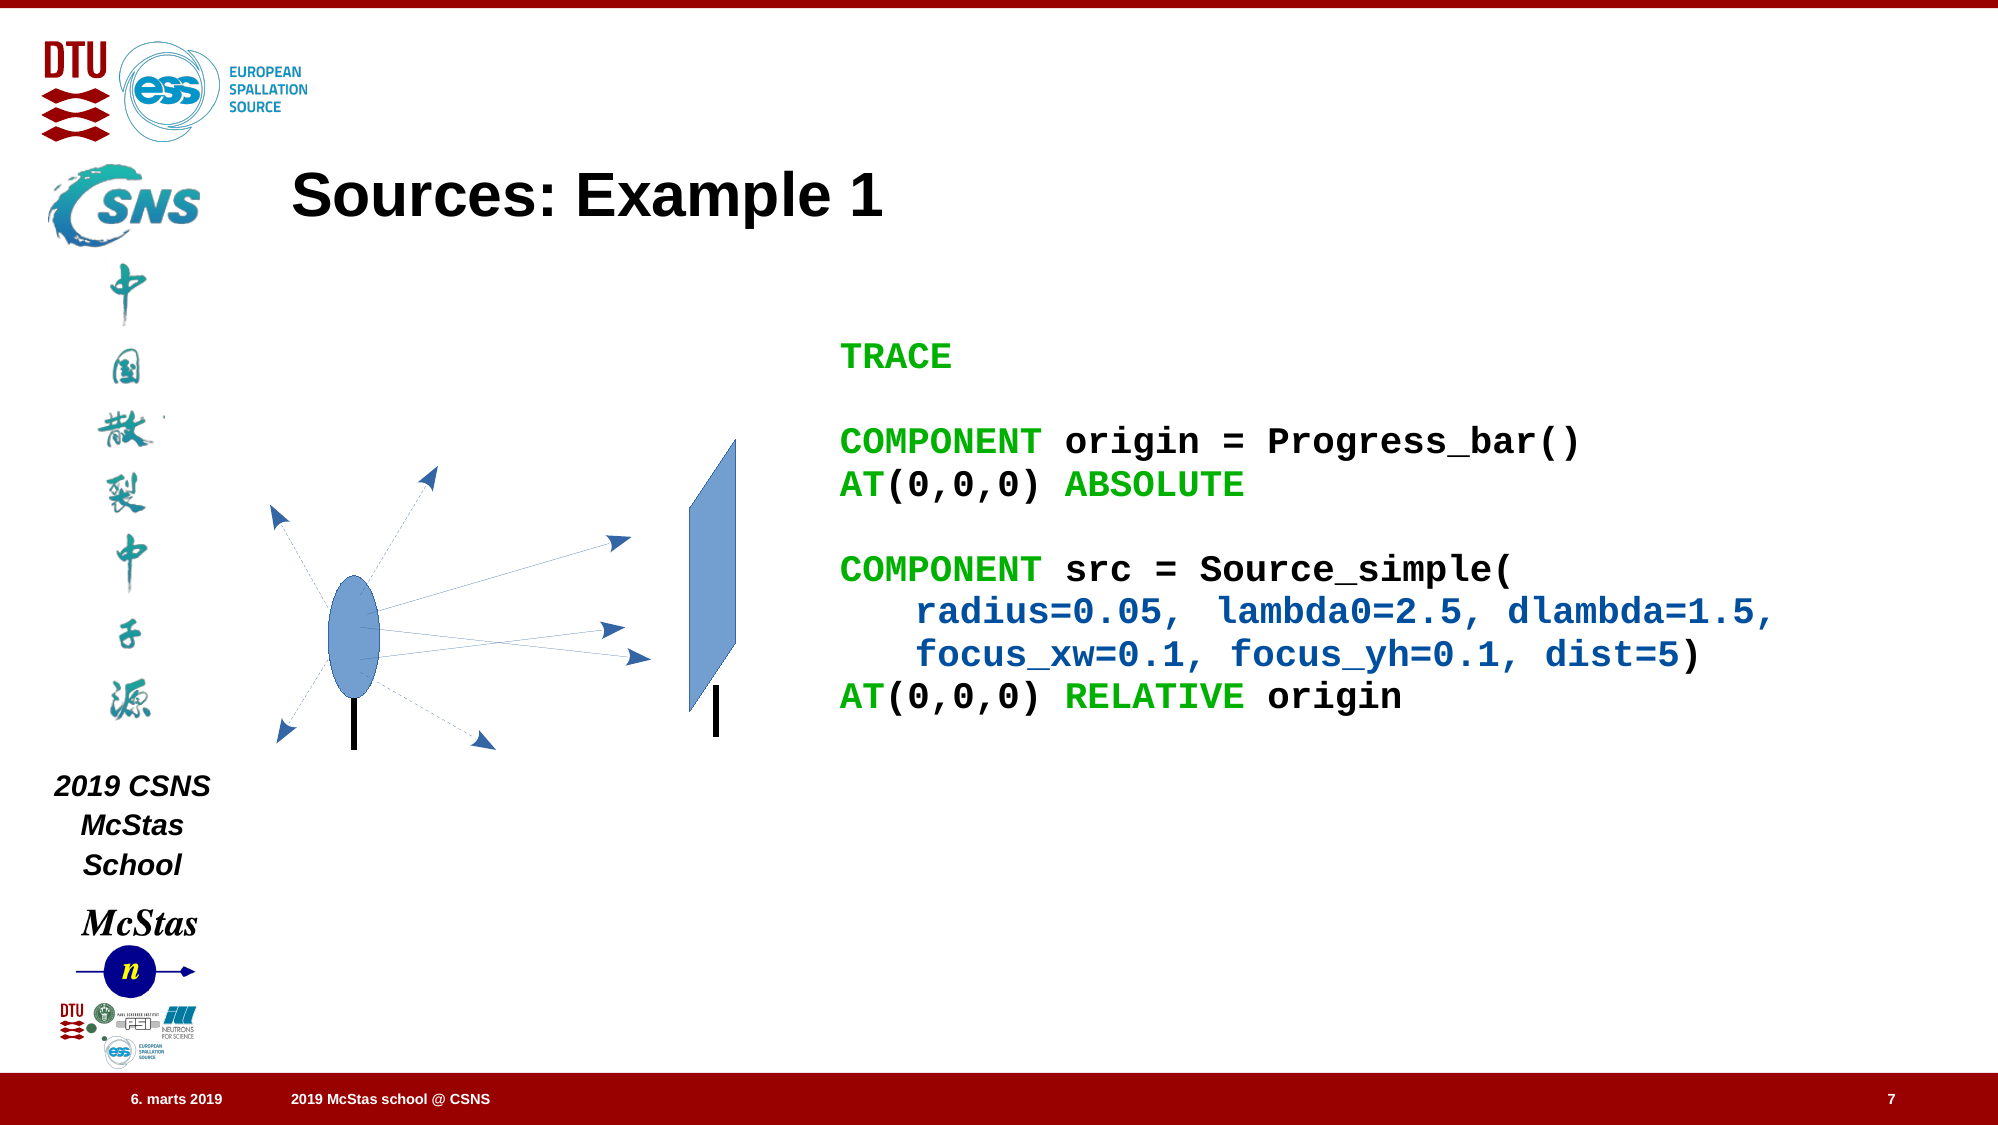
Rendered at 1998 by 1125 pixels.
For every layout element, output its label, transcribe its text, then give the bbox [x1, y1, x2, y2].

title Sources: Example 1 [291, 69, 1819, 230]
slide_number <number> [1887, 1088, 1909, 1110]
picture [48, 162, 209, 744]
picture [116, 1013, 160, 1030]
text_box [328, 575, 380, 698]
text_box TRACE COMPONENT origin = Progress_bar() AT(0,0,0) ABSOLUTE COMPONENT src = Source_simple( radius=0.05, lambda0=2.5, dlambda=1.5, focus_xw=0.1, focus_yh=0.1, dist=5) AT(0,0,0) RELATIVE origin [825, 329, 1936, 881]
picture [119, 41, 307, 142]
text_box [689, 439, 736, 712]
picture [86, 1003, 197, 1069]
picture [59, 908, 213, 999]
